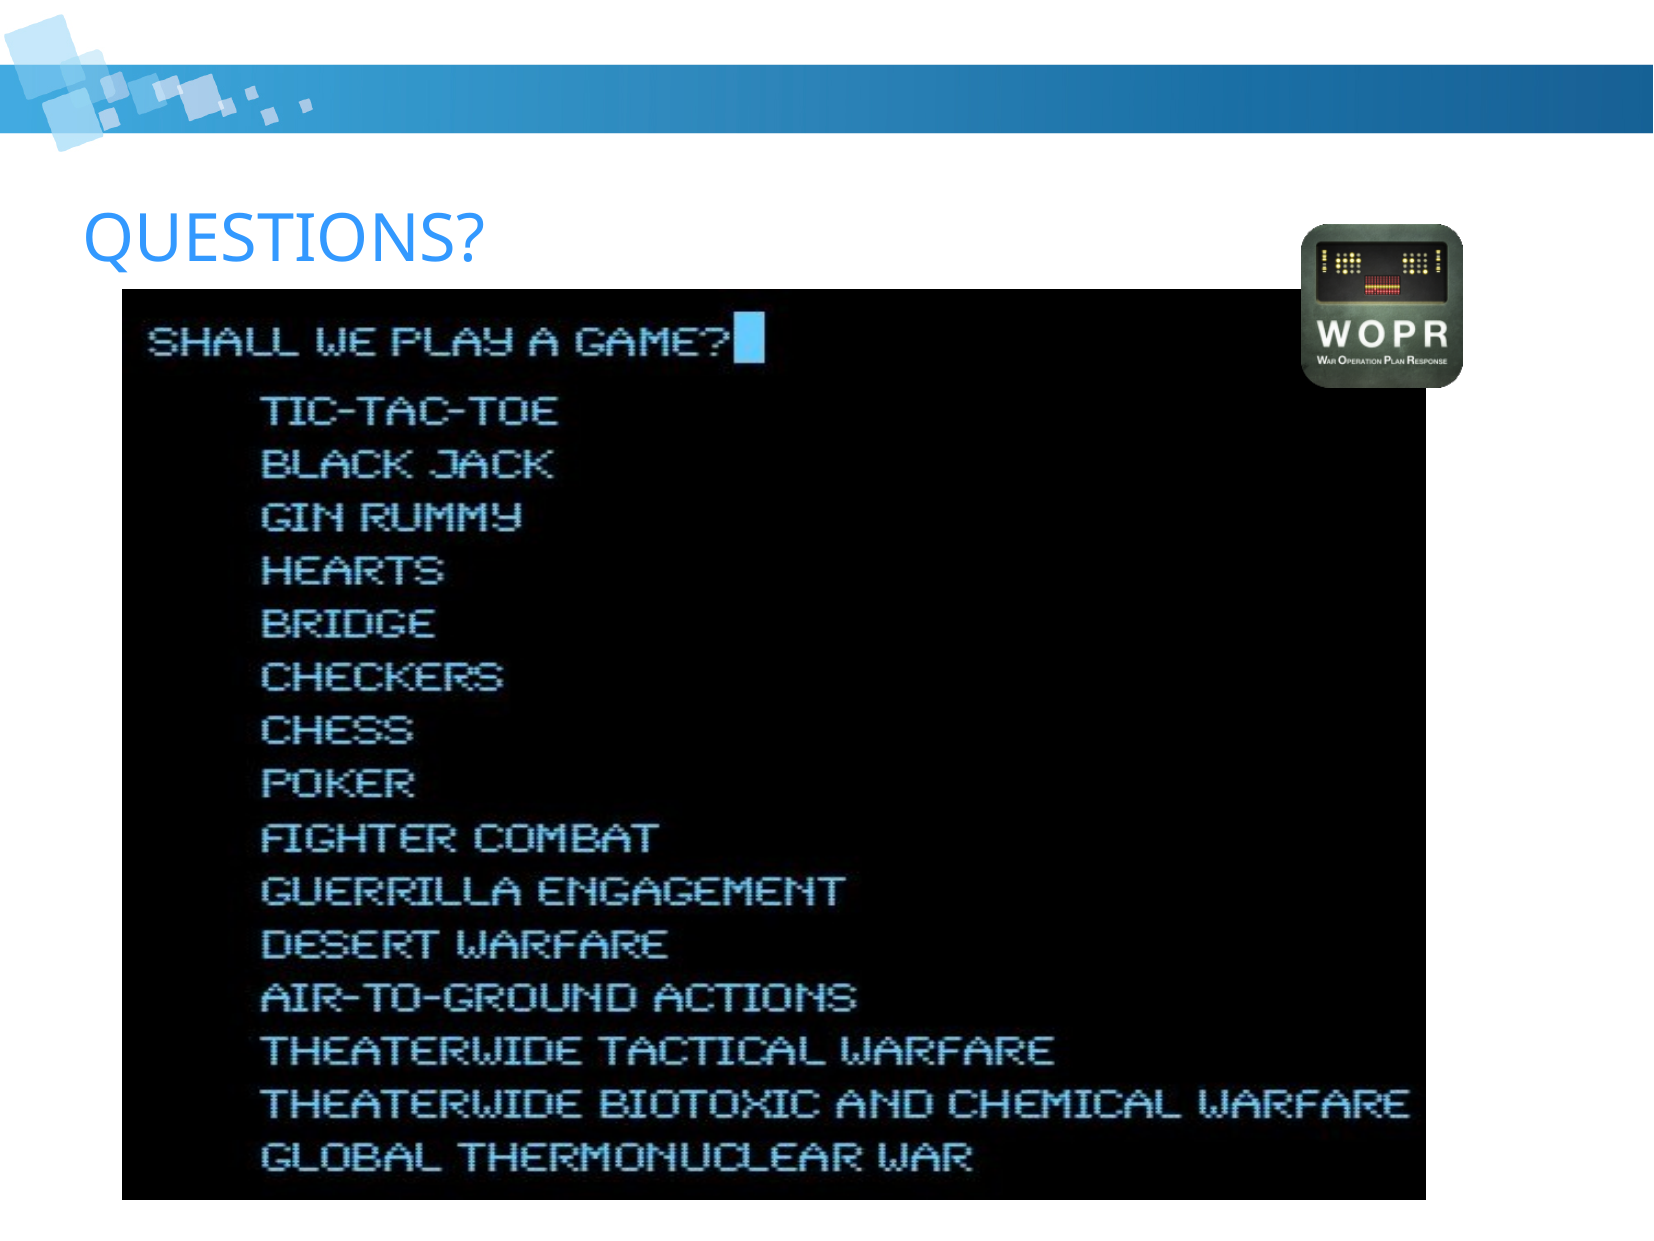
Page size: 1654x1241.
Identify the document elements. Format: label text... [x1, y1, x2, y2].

picture [0, 0, 1653, 1238]
title QUESTIONS? [82, 132, 1571, 340]
